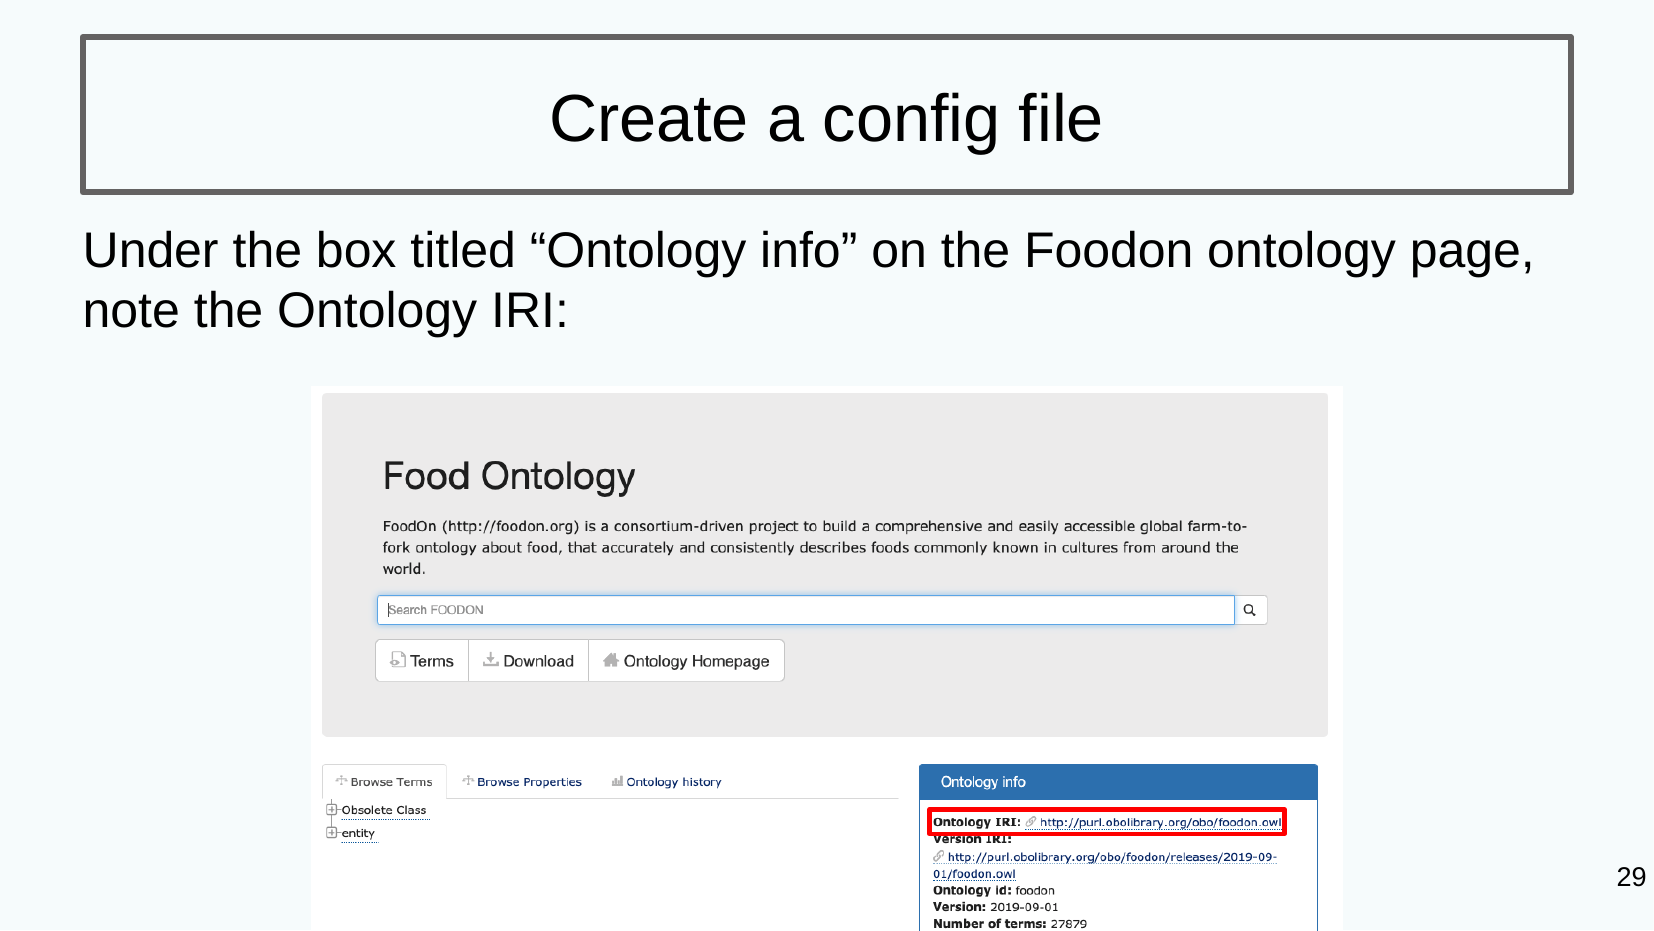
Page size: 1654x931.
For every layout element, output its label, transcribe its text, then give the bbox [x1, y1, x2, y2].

text_box Under the box titled “Ontology info” on the Foodon ontology page, note the Ontology IRI: [82, 217, 1571, 757]
text_box Create a config file [82, 37, 1571, 193]
picture [311, 386, 1343, 931]
slide_number <number> [1547, 859, 1647, 931]
